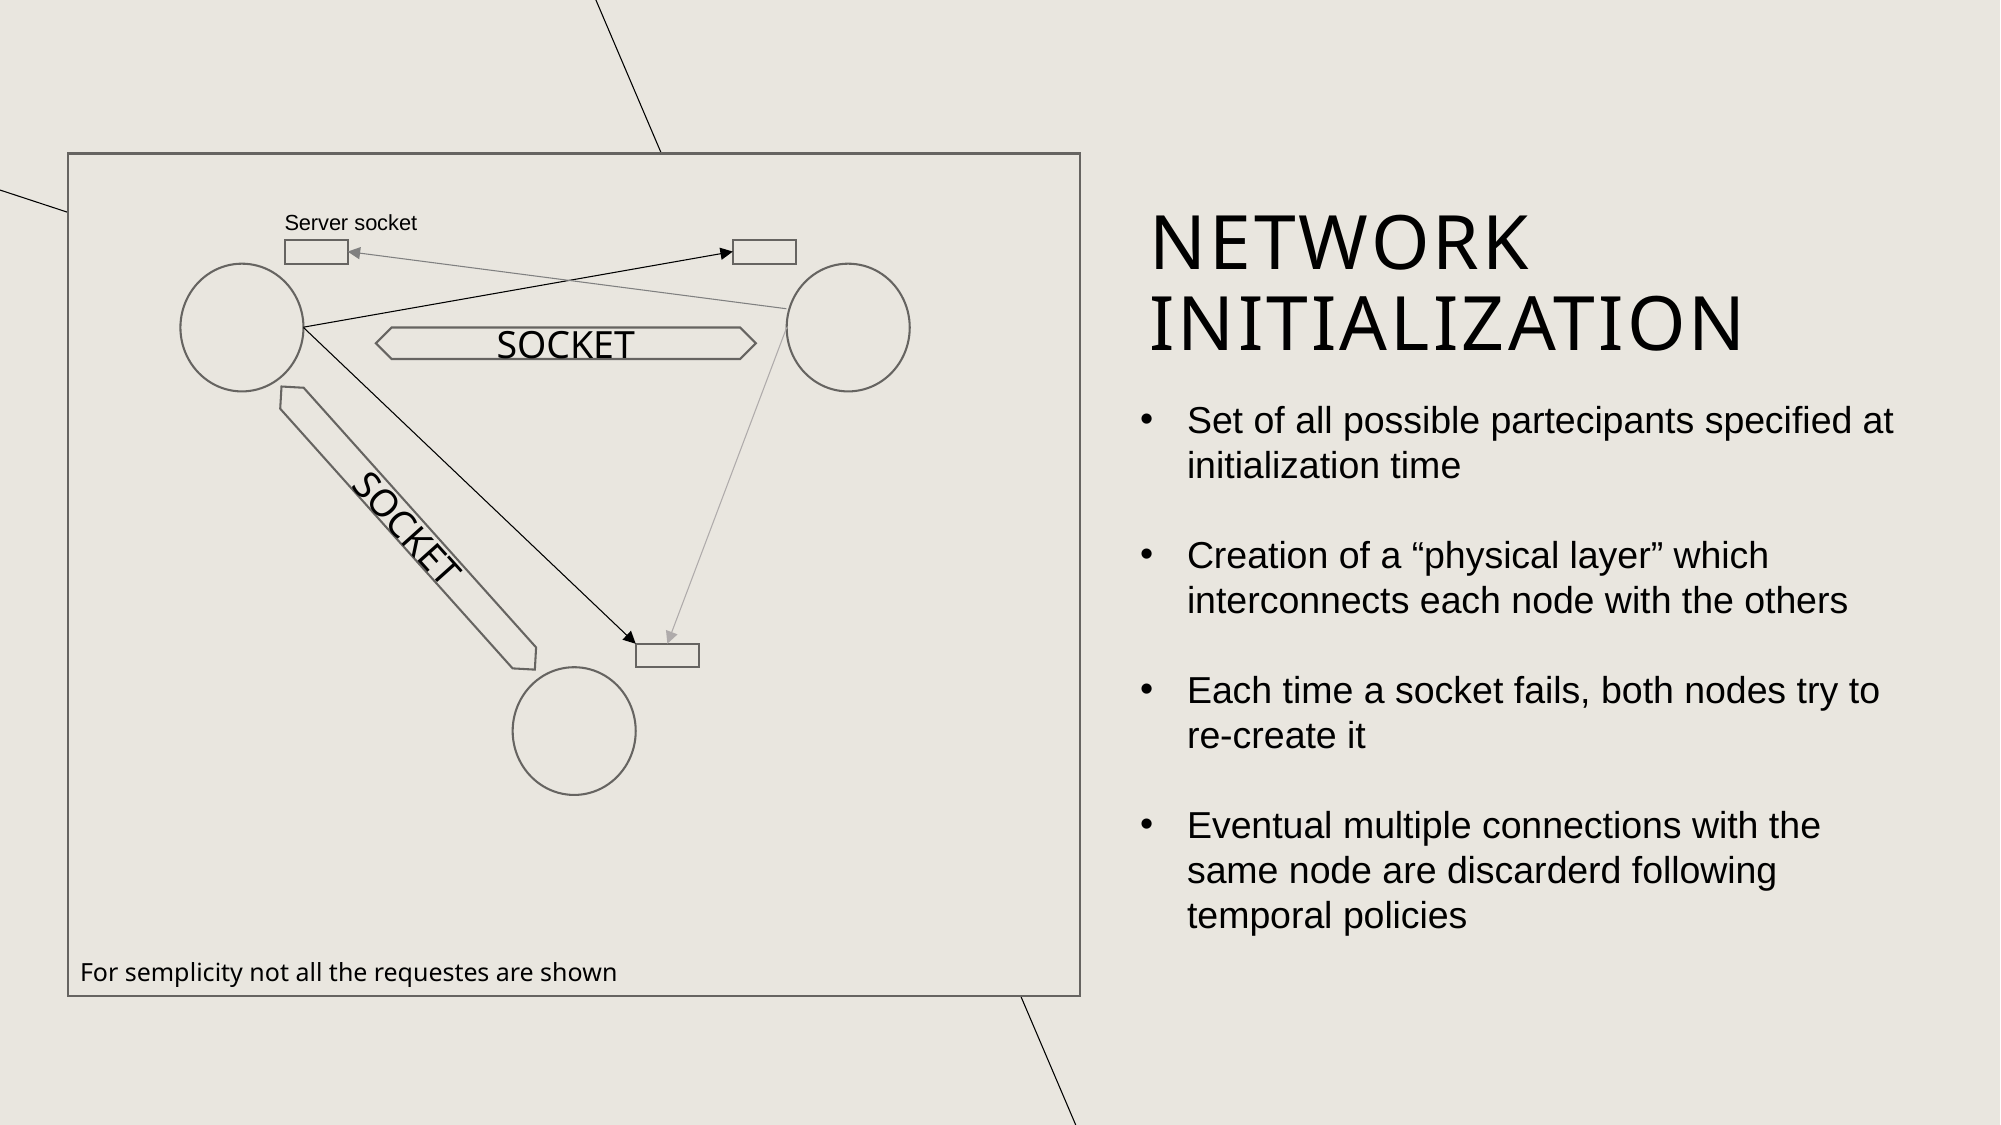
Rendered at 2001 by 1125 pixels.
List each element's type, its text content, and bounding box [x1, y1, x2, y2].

text_box Server socket [269, 201, 473, 243]
text_box SOCKET [375, 327, 756, 359]
title NETWORK INITIALIZATION [1134, 153, 1820, 375]
text_box Set of all possible partecipants specified at initialization time Creation of a “physical layer” which interconnects each node with the others Each time a socket fails, both nodes try to re-create it Eventual multiple connections with the same node are discarderd following temporal policies [1125, 388, 1925, 944]
text_box For semplicity not all the requestes are shown [65, 948, 774, 994]
text_box [67, 153, 1081, 997]
text_box SOCKET [280, 386, 537, 670]
